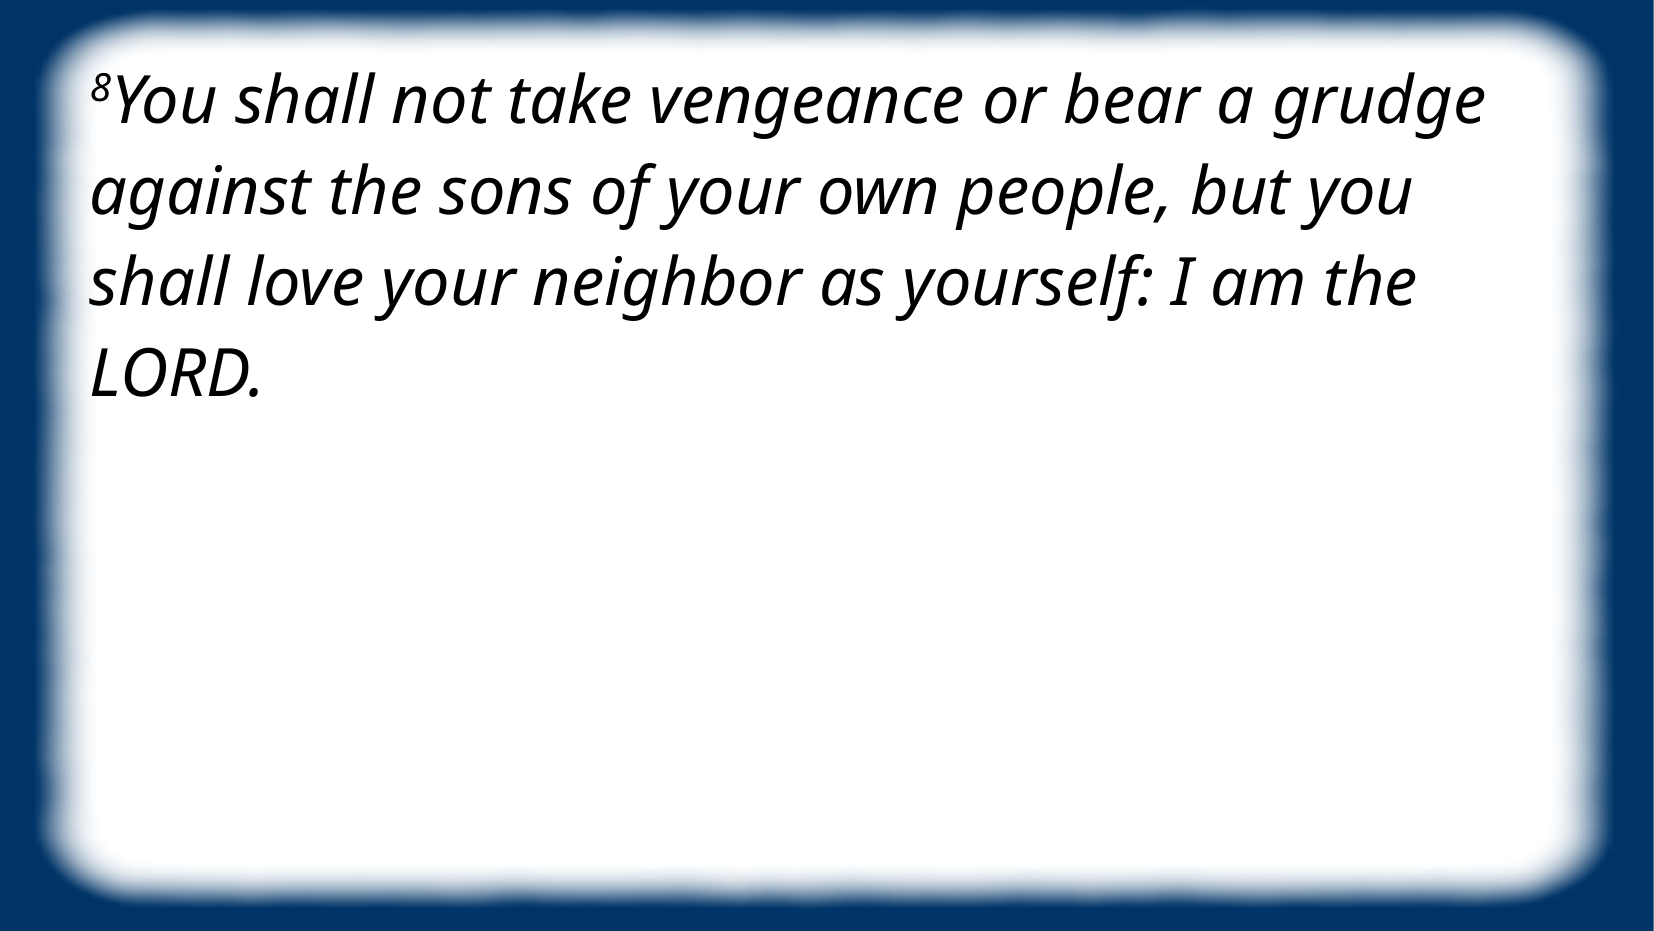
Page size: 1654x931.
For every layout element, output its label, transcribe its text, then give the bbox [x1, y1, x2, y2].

picture [0, 0, 1654, 931]
text_box 8You shall not take vengeance or bear a grudge against the sons of your own people, but you shall love your neighbor as yourself: I am the LORD. [75, 45, 1561, 415]
